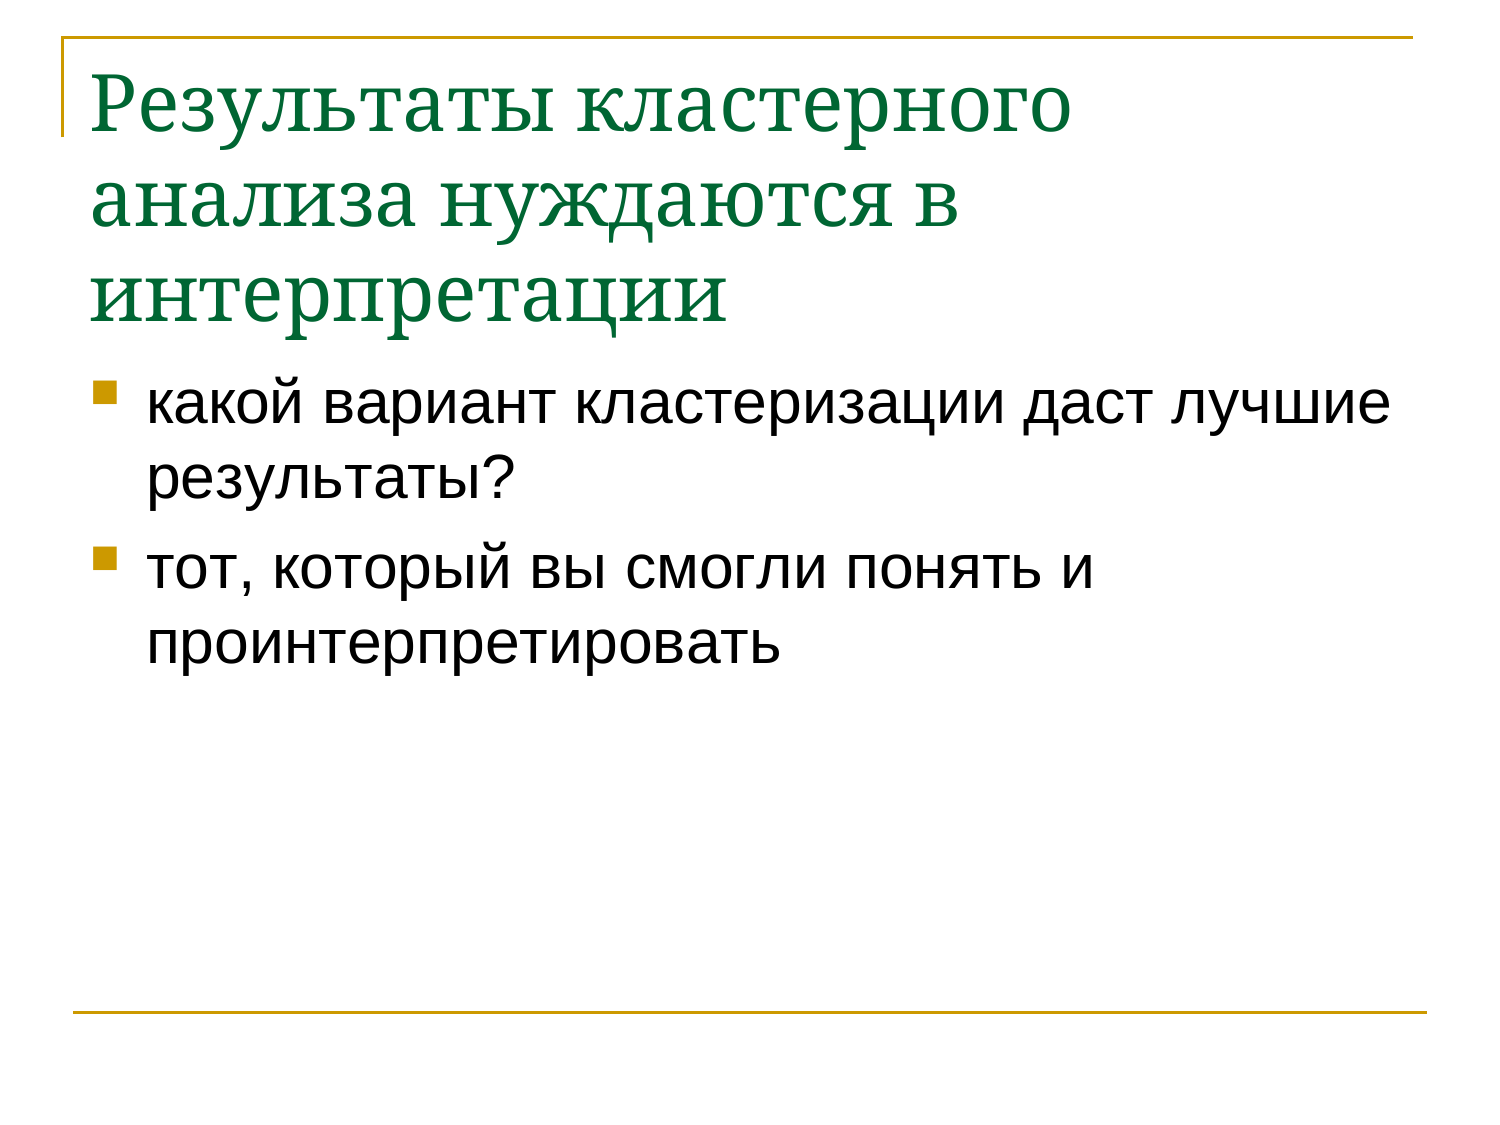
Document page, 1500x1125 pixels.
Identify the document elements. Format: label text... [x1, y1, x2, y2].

list какой вариант кластеризации даст лучшие результаты? тот, который вы смогли понять и проинтерпретировать [75, 262, 1426, 1006]
title Результаты кластерного анализа нуждаются в интерпретации [75, 45, 1426, 262]
